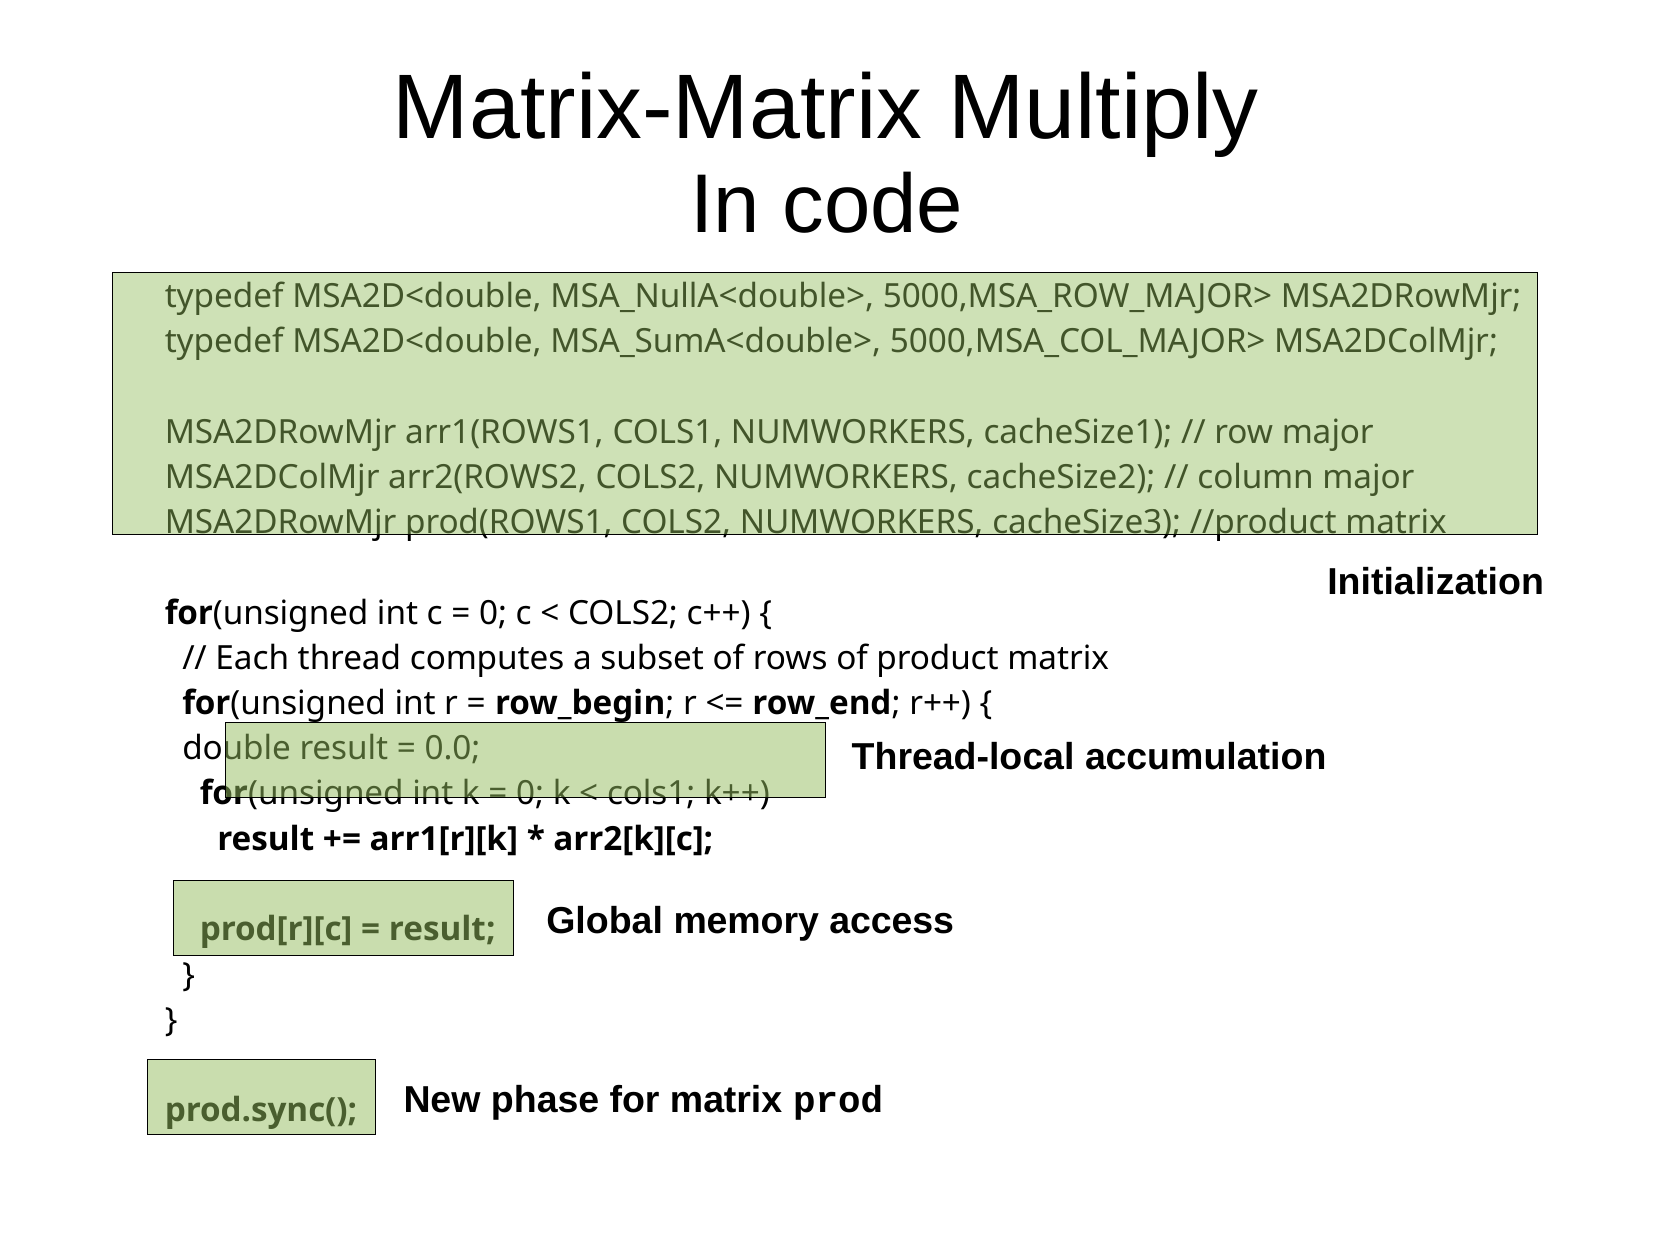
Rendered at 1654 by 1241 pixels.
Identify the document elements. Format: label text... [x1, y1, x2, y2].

title Matrix-Matrix Multiply In code [82, 44, 1571, 262]
text_box [173, 880, 514, 956]
text_box [225, 722, 826, 798]
text_box Global memory access [531, 892, 970, 956]
text_box [147, 1059, 376, 1135]
text_box [112, 272, 1538, 535]
text_box Thread-local accumulation [836, 728, 1342, 792]
text_box typedef MSA2D<double, MSA_NullA<double>, 5000,MSA_ROW_MAJOR> MSA2DRowMjr; typedef MSA2D<double, MSA_SumA<double>, 5000,MSA_COL_MAJOR> MSA2DColMjr; MSA2DRowMjr arr1(ROWS1, COLS1, NUMWORKERS, cacheSize1); // row major MSA2DColMjr arr2(ROWS2, COLS2, NUMWORKERS, cacheSize2); // column major MSA2DRowMjr prod(ROWS1, COLS2, NUMWORKERS, cacheSize3); //product matrix for(unsigned int c = 0; c < COLS2; c++) { // Each thread computes a subset of rows of product matrix for(unsigned int r = row_begin; r <= row_end; r++) { double result = 0.0; for(unsigned int k = 0; k < cols1; k++) result += arr1[r][k] * arr2[k][c]; prod[r][c] = result; } } prod.sync(); [150, 264, 1651, 1241]
text_box New phase for matrix prod [388, 1070, 899, 1135]
text_box Initialization [1312, 552, 1560, 617]
